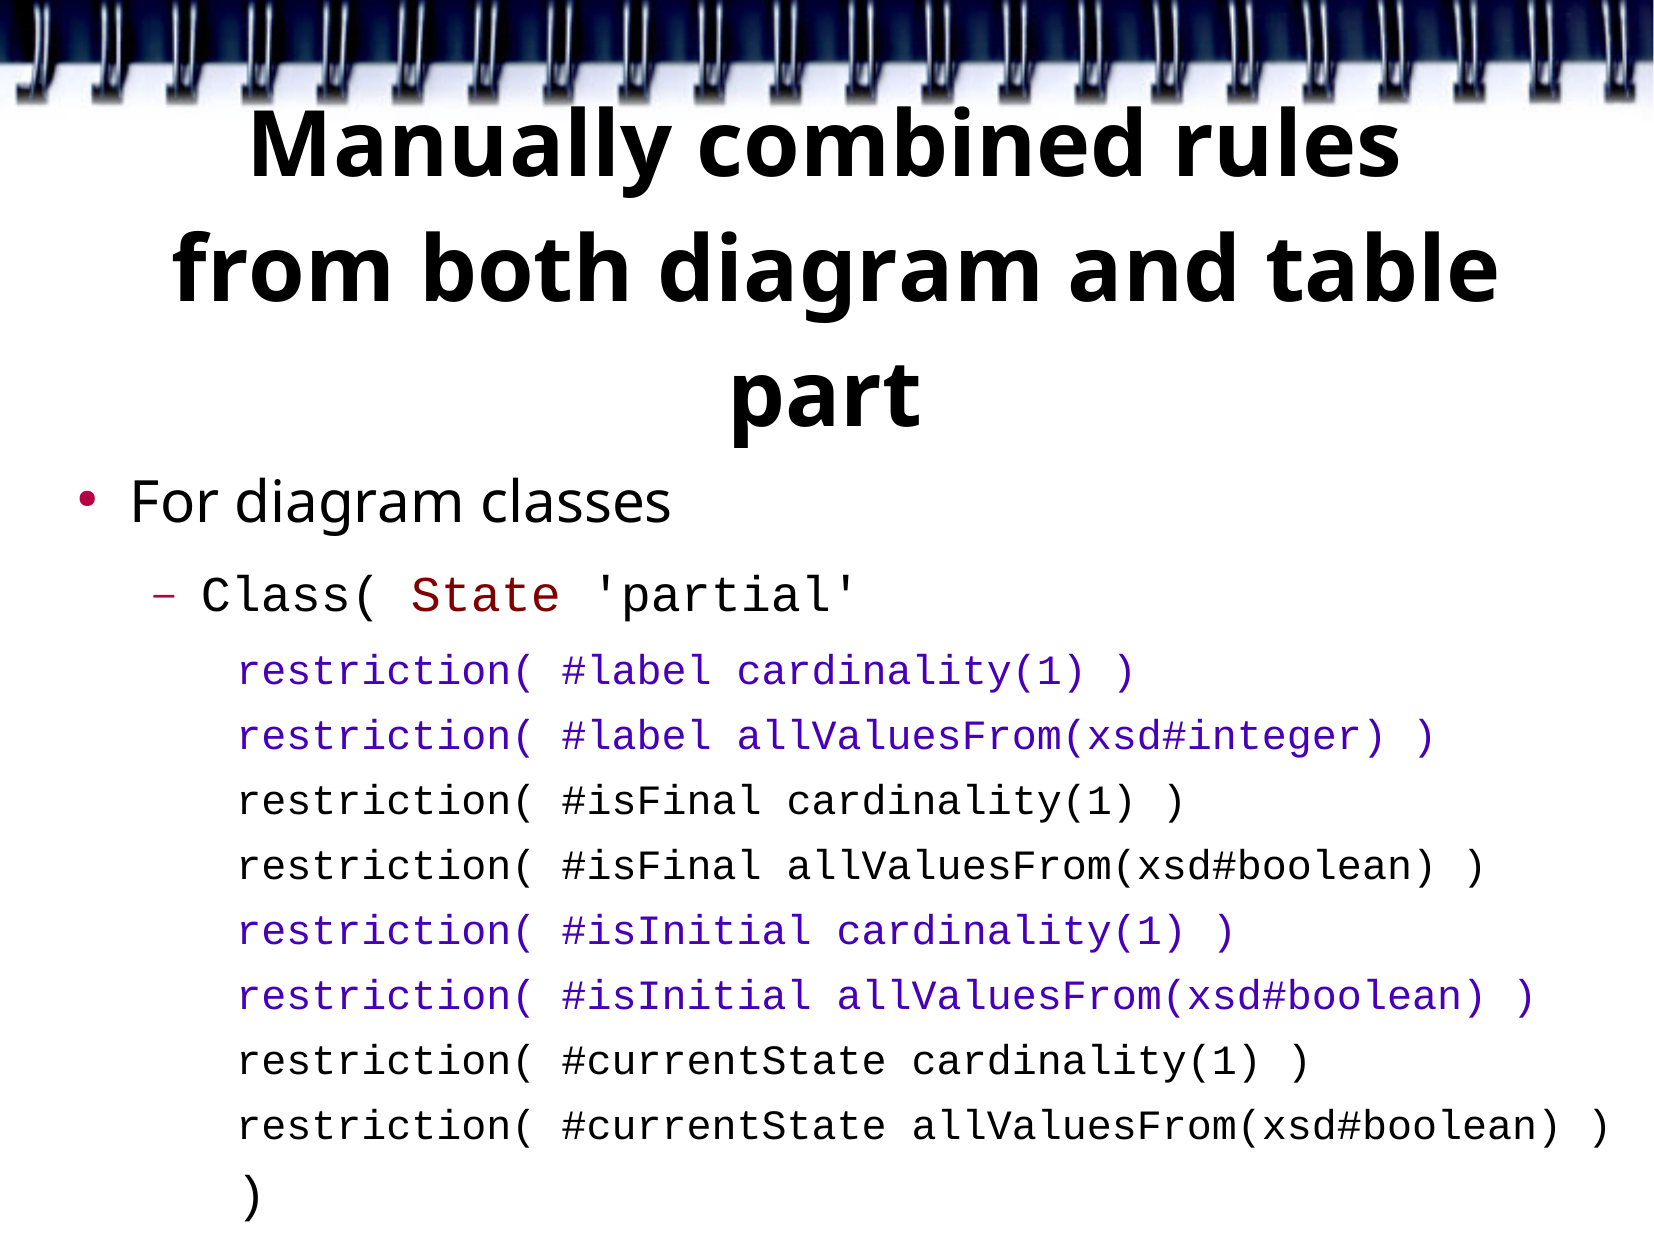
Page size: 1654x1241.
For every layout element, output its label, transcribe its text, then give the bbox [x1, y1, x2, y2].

title Manually combined rules from both diagram and table part [139, 156, 1535, 375]
list For diagram classes Class( State 'partial' restriction( #label cardinality(1) ) restriction( #label allValuesFrom(xsd#integer) ) restriction( #isFinal cardinality(1) ) restriction( #isFinal allValuesFrom(xsd#boolean) ) restriction( #isInitial cardinality(1) ) restriction( #isInitial allValuesFrom(xsd#boolean) ) restriction( #currentState cardinality(1) ) restriction( #currentState allValuesFrom(xsd#boolean) ) ) [59, 460, 1625, 1190]
picture [0, 0, 1654, 121]
